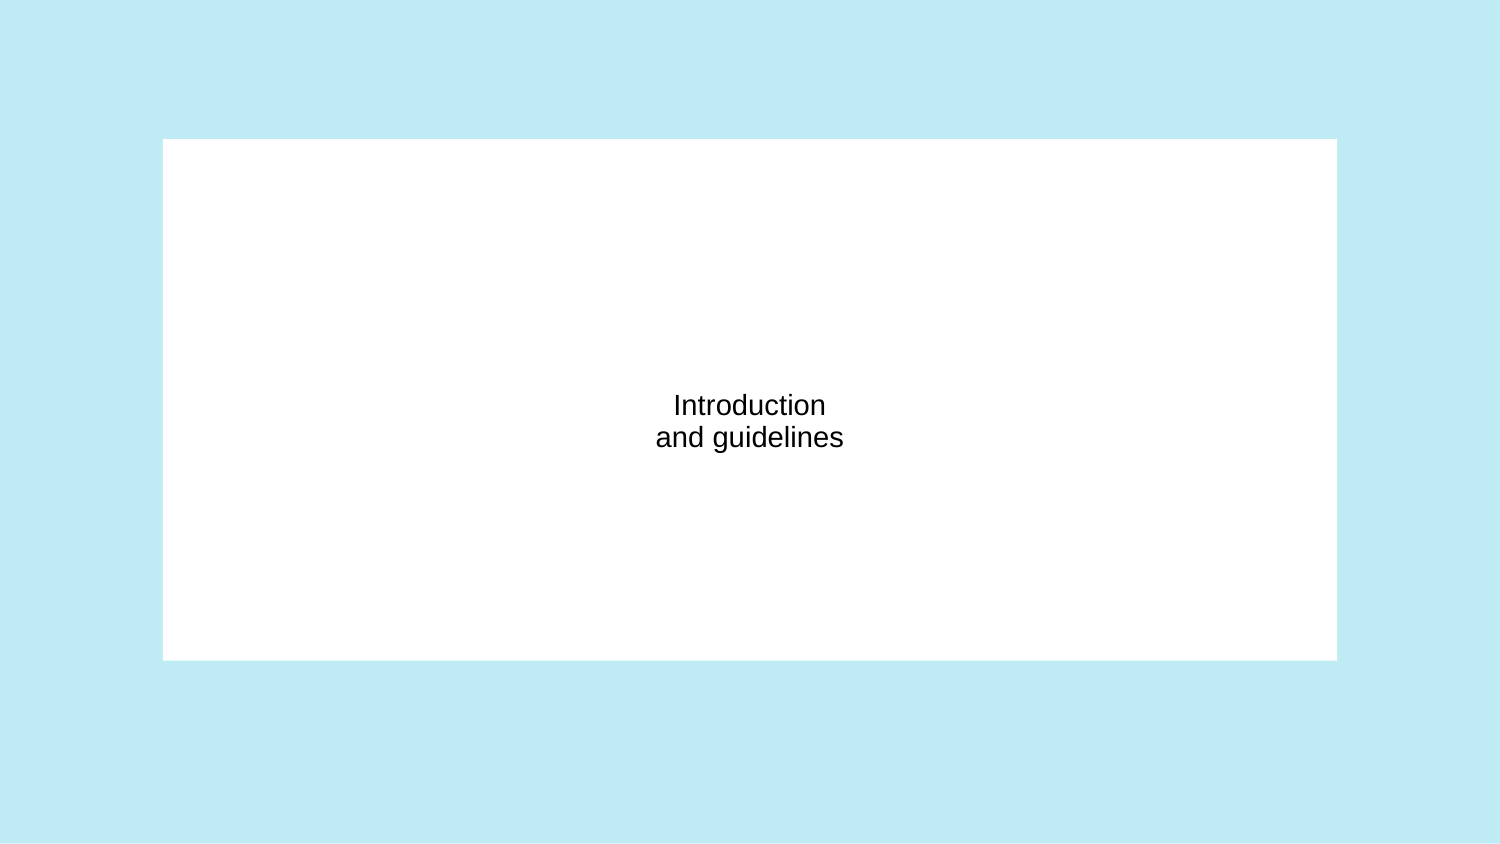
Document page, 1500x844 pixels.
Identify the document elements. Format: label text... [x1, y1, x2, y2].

title Introduction and guidelines [263, 293, 1236, 551]
